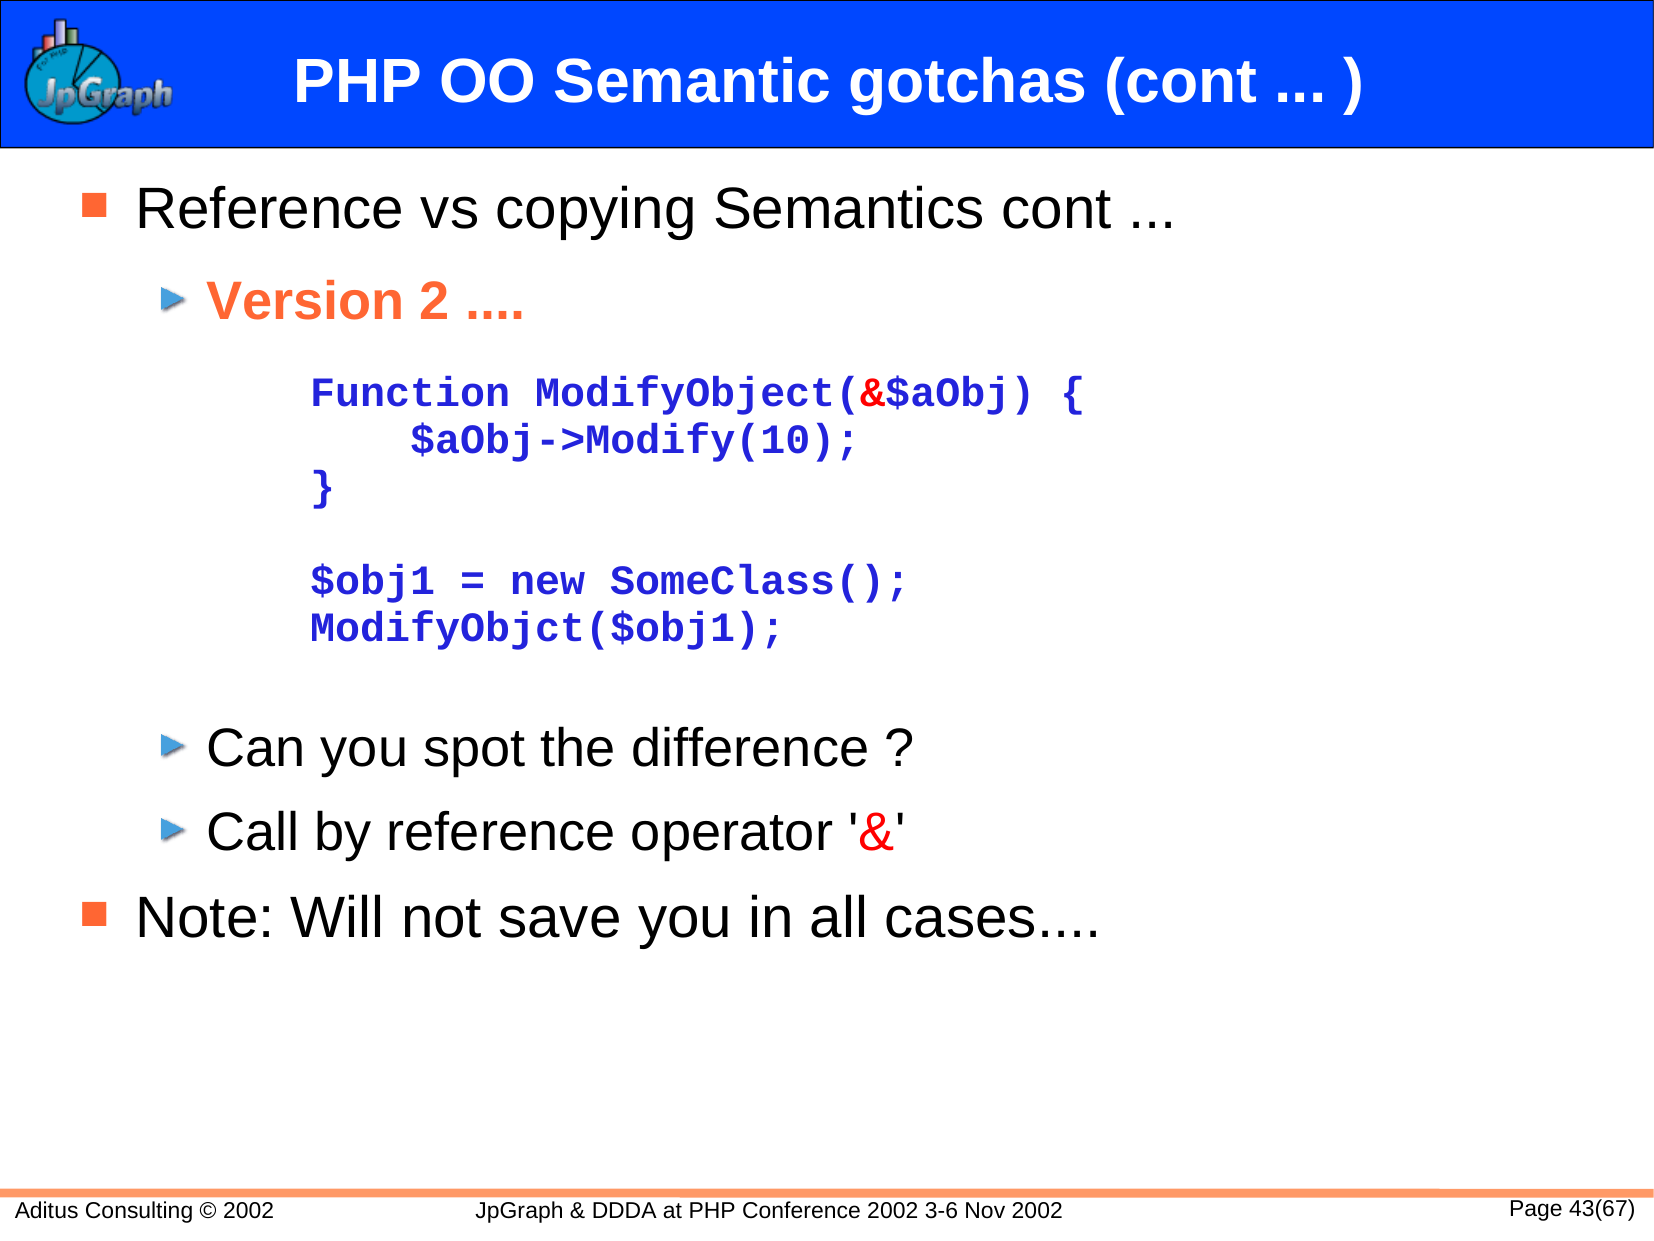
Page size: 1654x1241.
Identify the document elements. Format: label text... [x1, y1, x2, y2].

text_box Function ModifyObject(&$aObj) { $aObj->Modify(10); } $obj1 = new SomeClass(); ModifyObjct($obj1); [310, 368, 1226, 652]
list Reference vs copying Semantics cont ... Version 2 .... Can you spot the difference ? Call by reference operator '&' Note: Will not save you in all cases.... [64, 177, 1580, 954]
title PHP OO Semantic gotchas (cont ... ) [123, 0, 1536, 163]
picture [20, 17, 123, 128]
